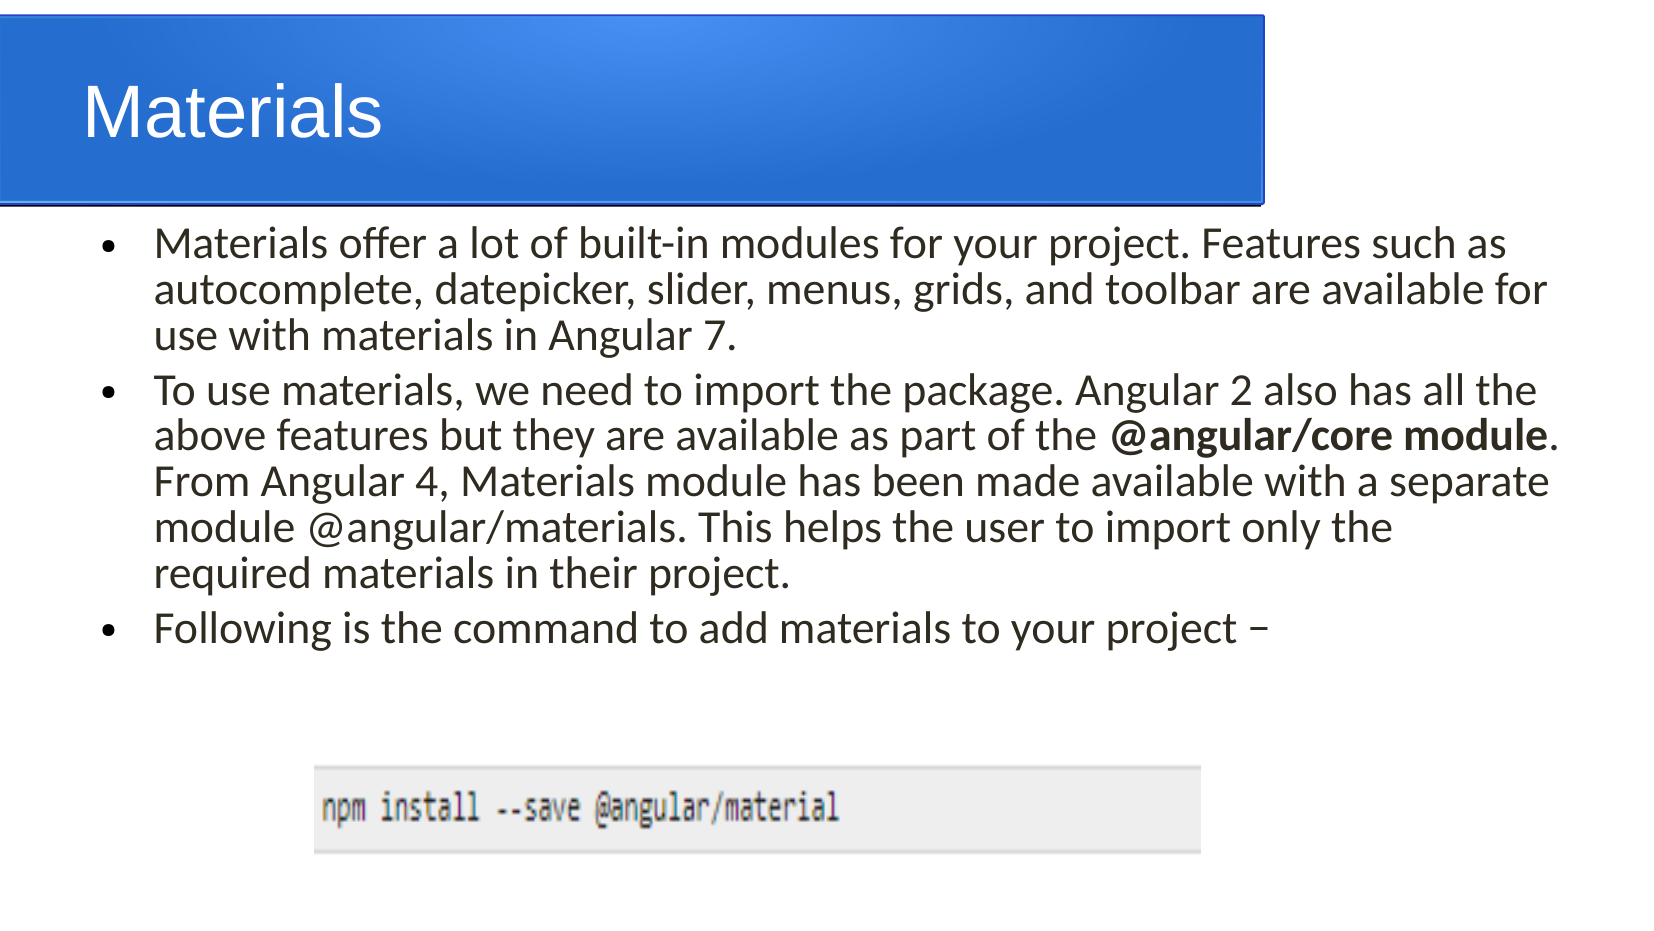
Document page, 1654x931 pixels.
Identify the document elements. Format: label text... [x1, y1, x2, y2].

list Materials offer a lot of built-in modules for your project. Features such as autocomplete, datepicker, slider, menus, grids, and toolbar are available for use with materials in Angular 7. To use materials, we need to import the package. Angular 2 also has all the above features but they are available as part of the @angular/core module. From Angular 4, Materials module has been made available with a separate module @angular/materials. This helps the user to import only the required materials in their project. Following is the command to add materials to your project − [82, 224, 1561, 856]
picture [314, 734, 1201, 877]
title Materials [82, 35, 1235, 189]
